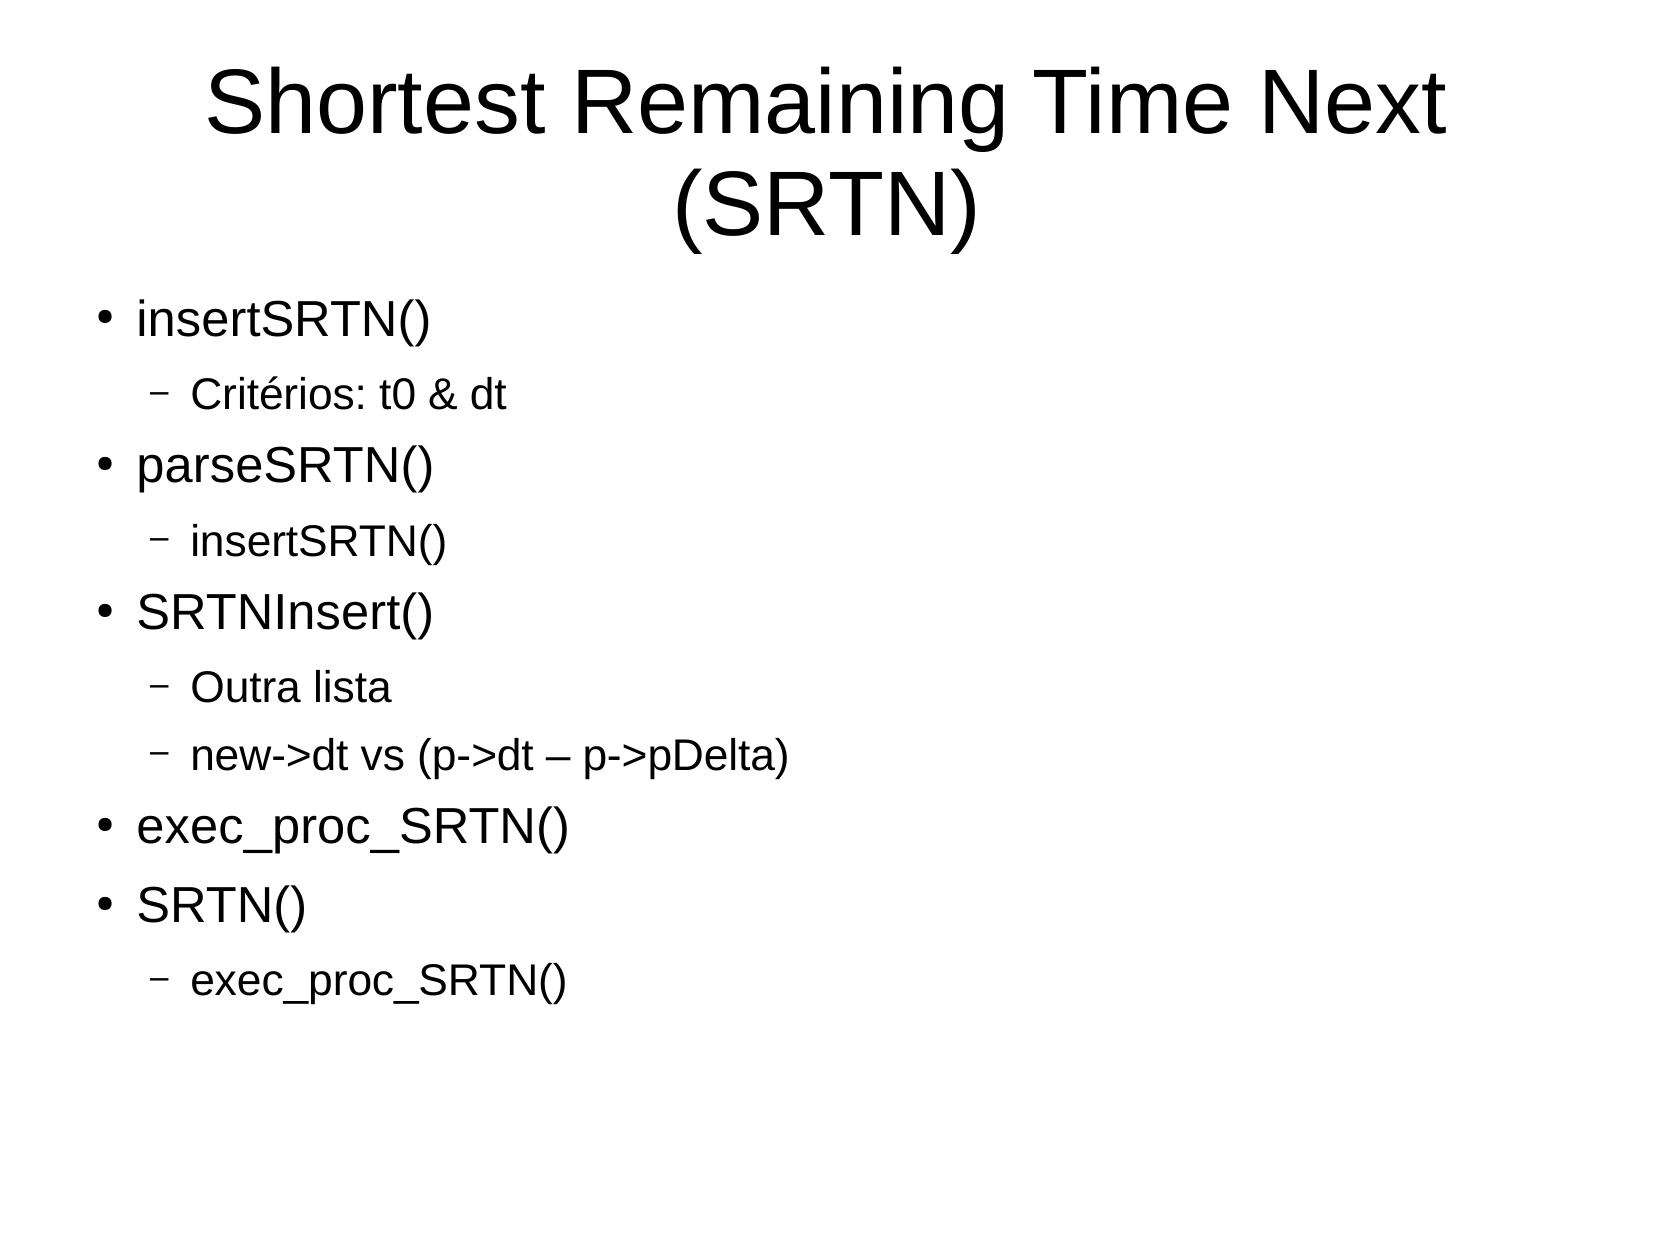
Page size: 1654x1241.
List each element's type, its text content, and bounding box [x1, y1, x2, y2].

list insertSRTN() Critérios: t0 & dt parseSRTN() insertSRTN() SRTNInsert() Outra lista new->dt vs (p->dt – p->pDelta) exec_proc_SRTN() SRTN() exec_proc_SRTN() [82, 290, 1571, 1010]
title Shortest Remaining Time Next (SRTN) [82, 49, 1571, 257]
